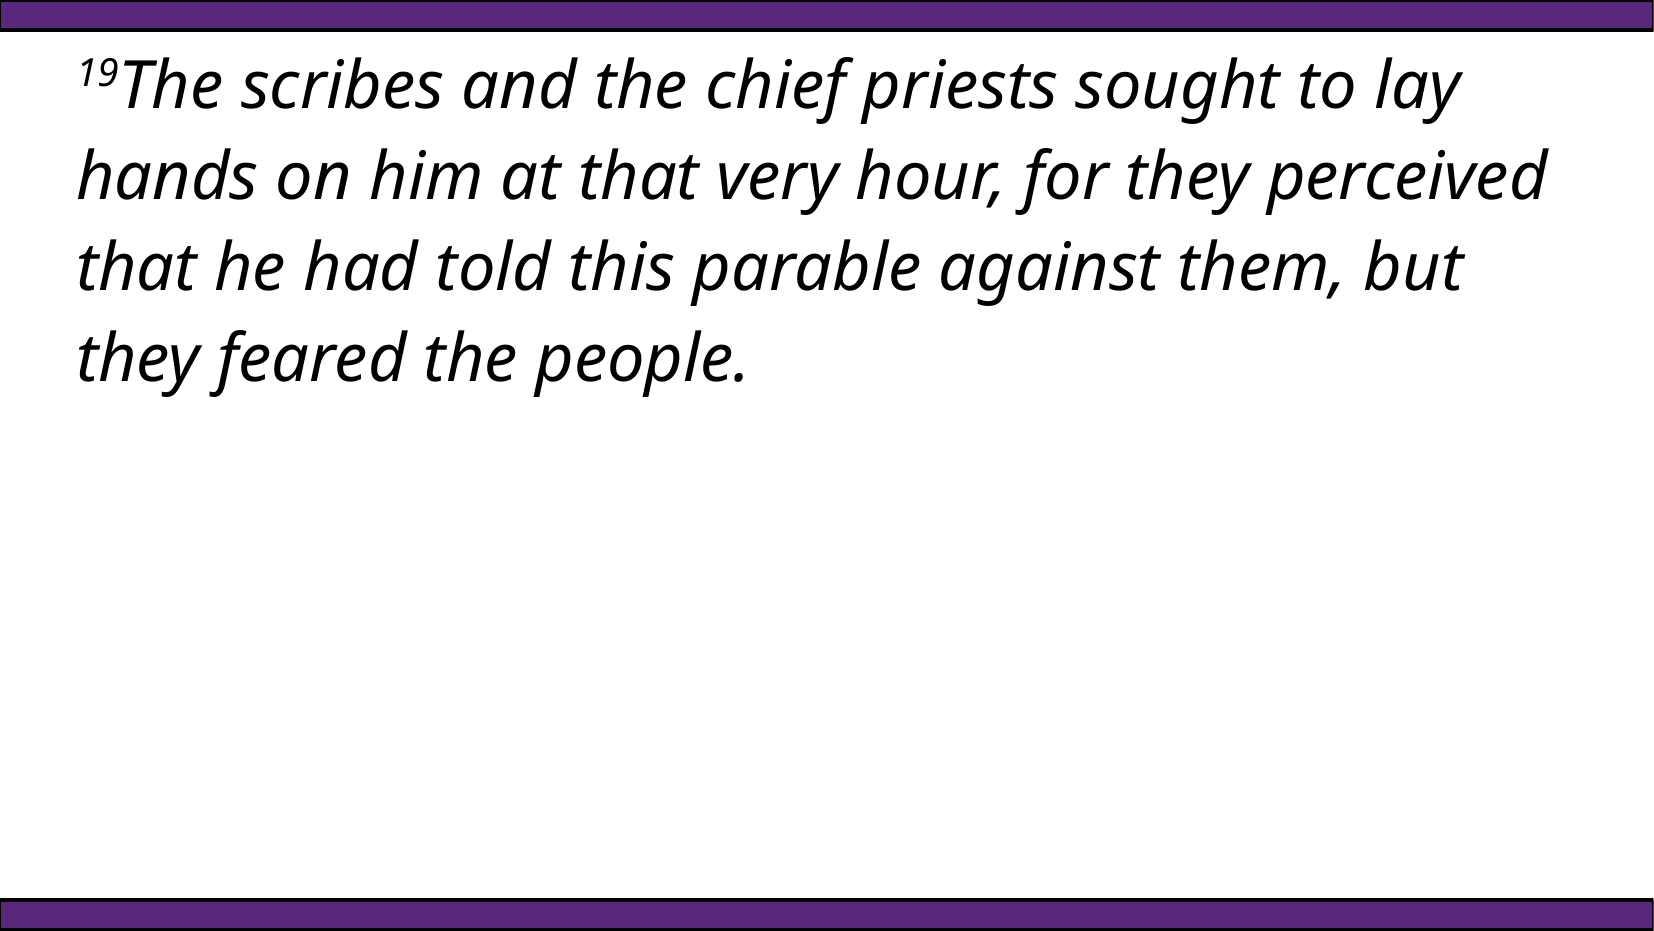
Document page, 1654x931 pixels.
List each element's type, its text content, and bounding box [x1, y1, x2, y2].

text_box 19The scribes and the chief priests sought to lay hands on him at that very hour, for they perceived that he had told this parable against them, but they feared the people. [61, 30, 1607, 400]
text_box [0, 900, 1654, 931]
text_box [105, 255, 1531, 348]
text_box [0, 0, 1654, 31]
picture [0, 31, 1654, 900]
